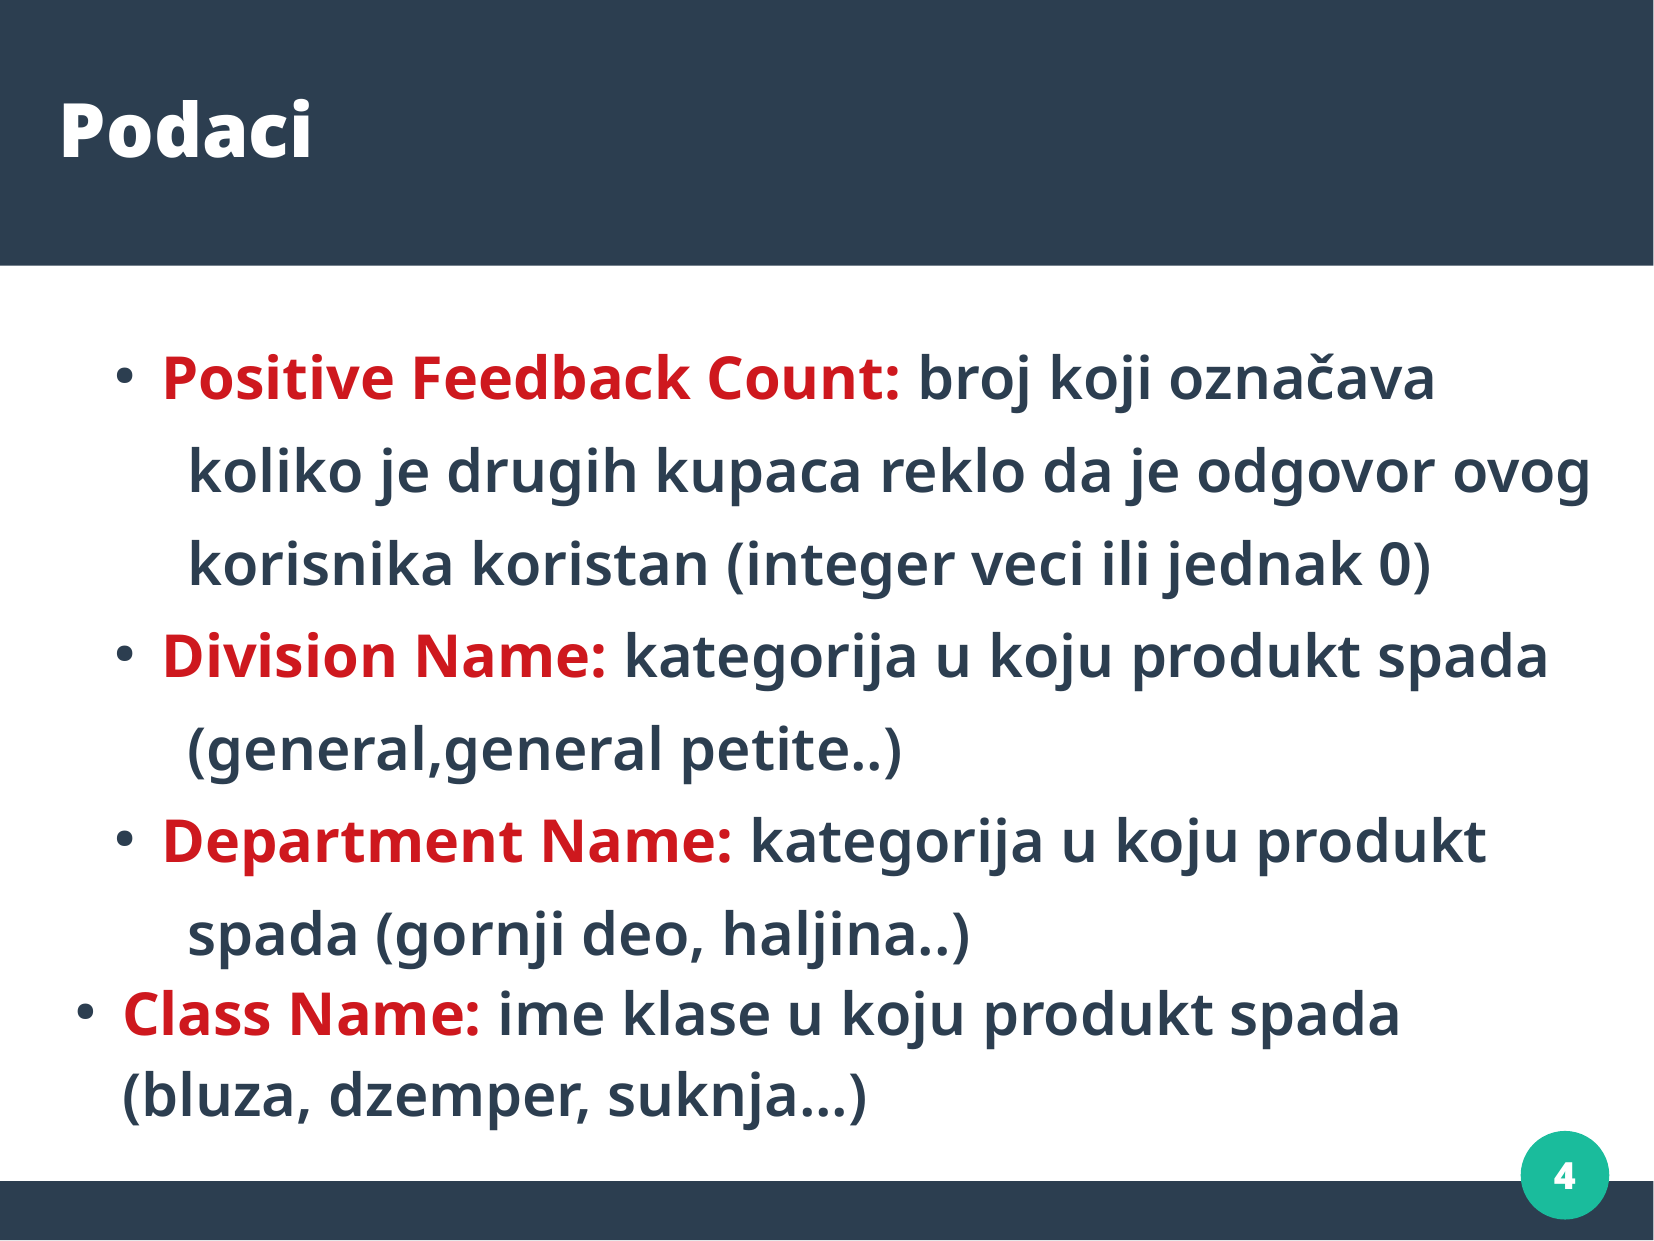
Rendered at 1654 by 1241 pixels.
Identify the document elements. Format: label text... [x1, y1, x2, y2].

list Positive Feedback Count: broj koji označava koliko je drugih kupaca reklo da je odgovor ovog korisnika koristan (integer veci ili jednak 0) Division Name: kategorija u koju produkt spada (general,general petite..) Department Name: kategorija u koju produkt spada (gornji deo, haljina..) Class Name: ime klase u koju produkt spada (bluza, dzemper, suknja...) [59, 324, 1595, 1152]
title Podaci [59, 49, 1595, 207]
